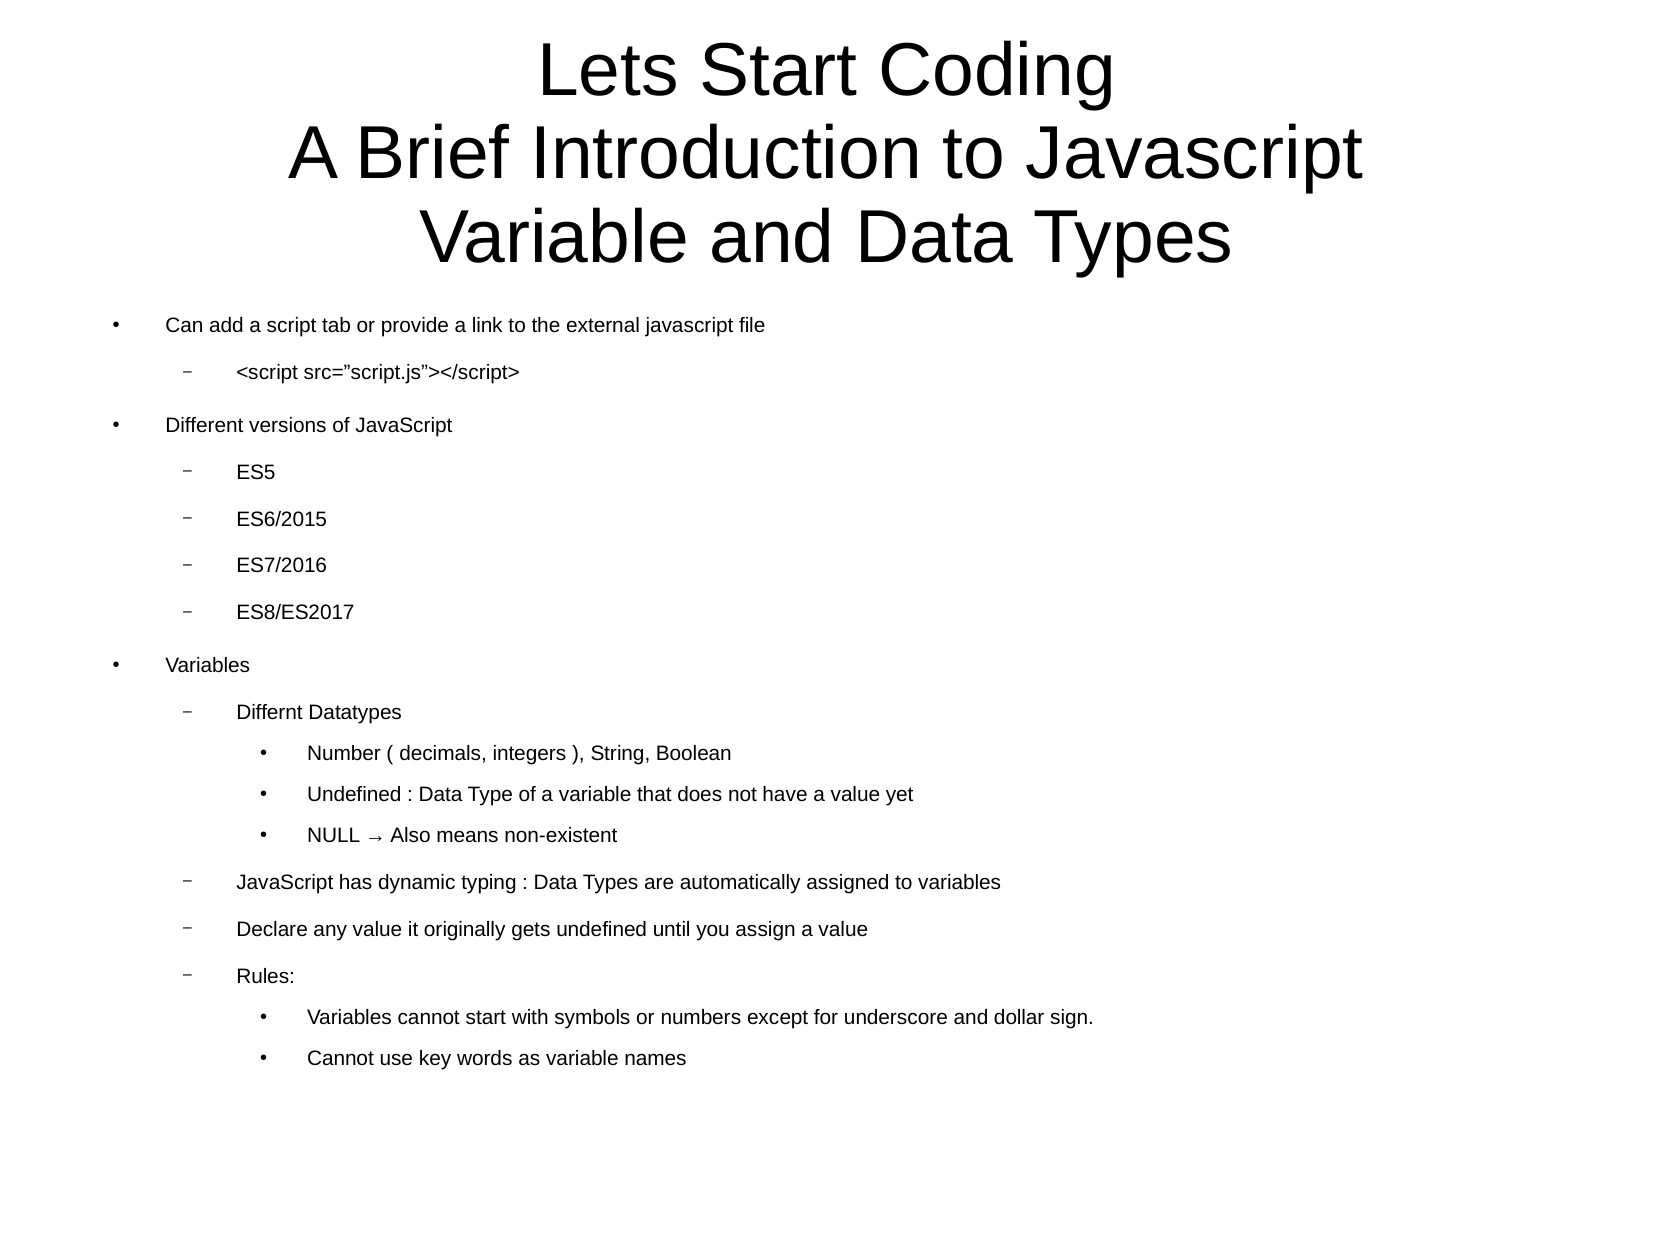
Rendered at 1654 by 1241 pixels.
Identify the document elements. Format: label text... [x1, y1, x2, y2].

list Can add a script tab or provide a link to the external javascript file <script src=”script.js”></script> Different versions of JavaScript ES5 ES6/2015 ES7/2016 ES8/ES2017 Variables Differnt Datatypes Number ( decimals, integers ), String, Boolean Undefined : Data Type of a variable that does not have a value yet NULL → Also means non-existent JavaScript has dynamic typing : Data Types are automatically assigned to variables Declare any value it originally gets undefined until you assign a value Rules: Variables cannot start with symbols or numbers except for underscore and dollar sign. Cannot use key words as variable names [94, 313, 1583, 1241]
title Lets Start Coding A Brief Introduction to Javascript Variable and Data Types [82, 26, 1571, 279]
